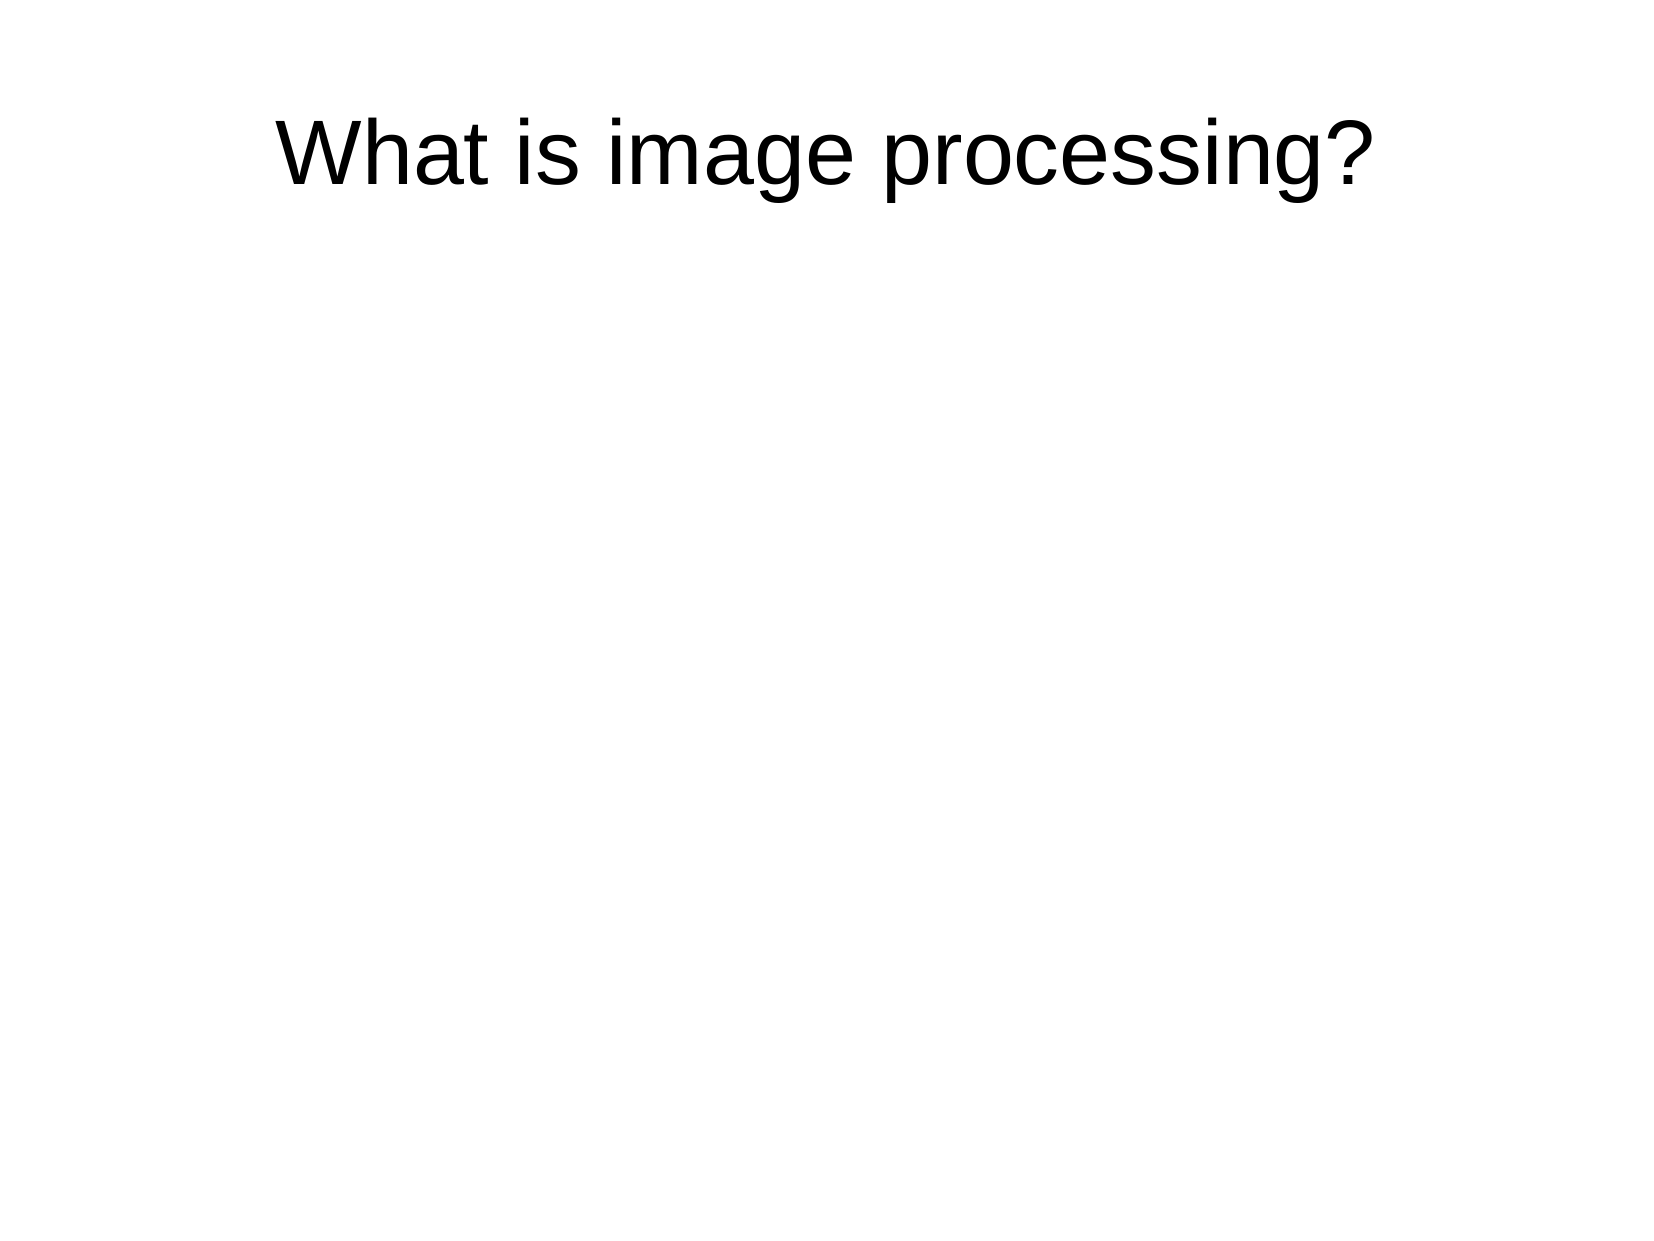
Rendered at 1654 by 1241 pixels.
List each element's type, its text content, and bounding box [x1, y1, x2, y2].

title What is image processing? [82, 49, 1571, 257]
